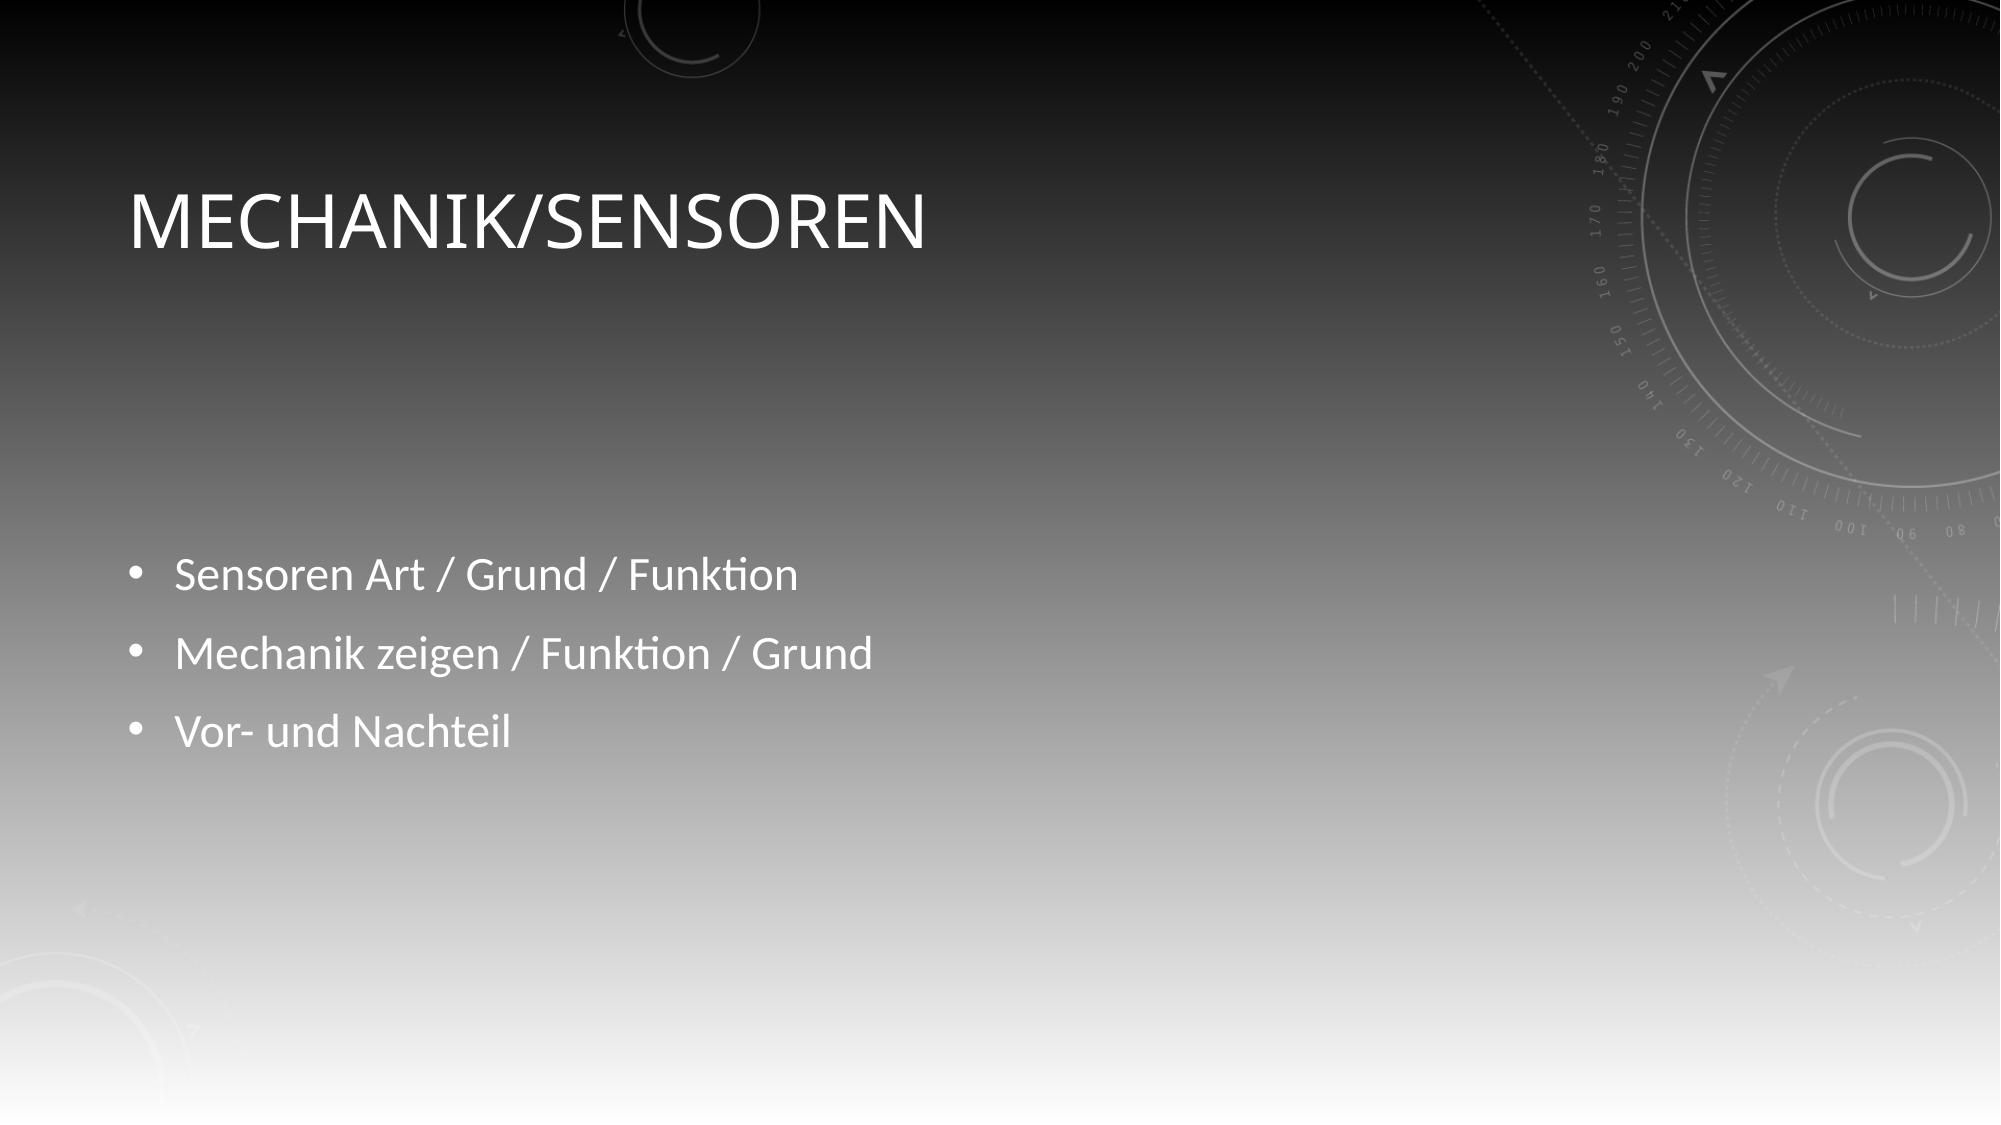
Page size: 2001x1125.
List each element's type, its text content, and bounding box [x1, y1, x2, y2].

list Sensoren Art / Grund / Funktion Mechanik zeigen / Funktion / Grund Vor- und Nachteil [112, 350, 1775, 950]
title Mechanik/Sensoren [112, 99, 1775, 339]
picture [0, 0, 2000, 1125]
